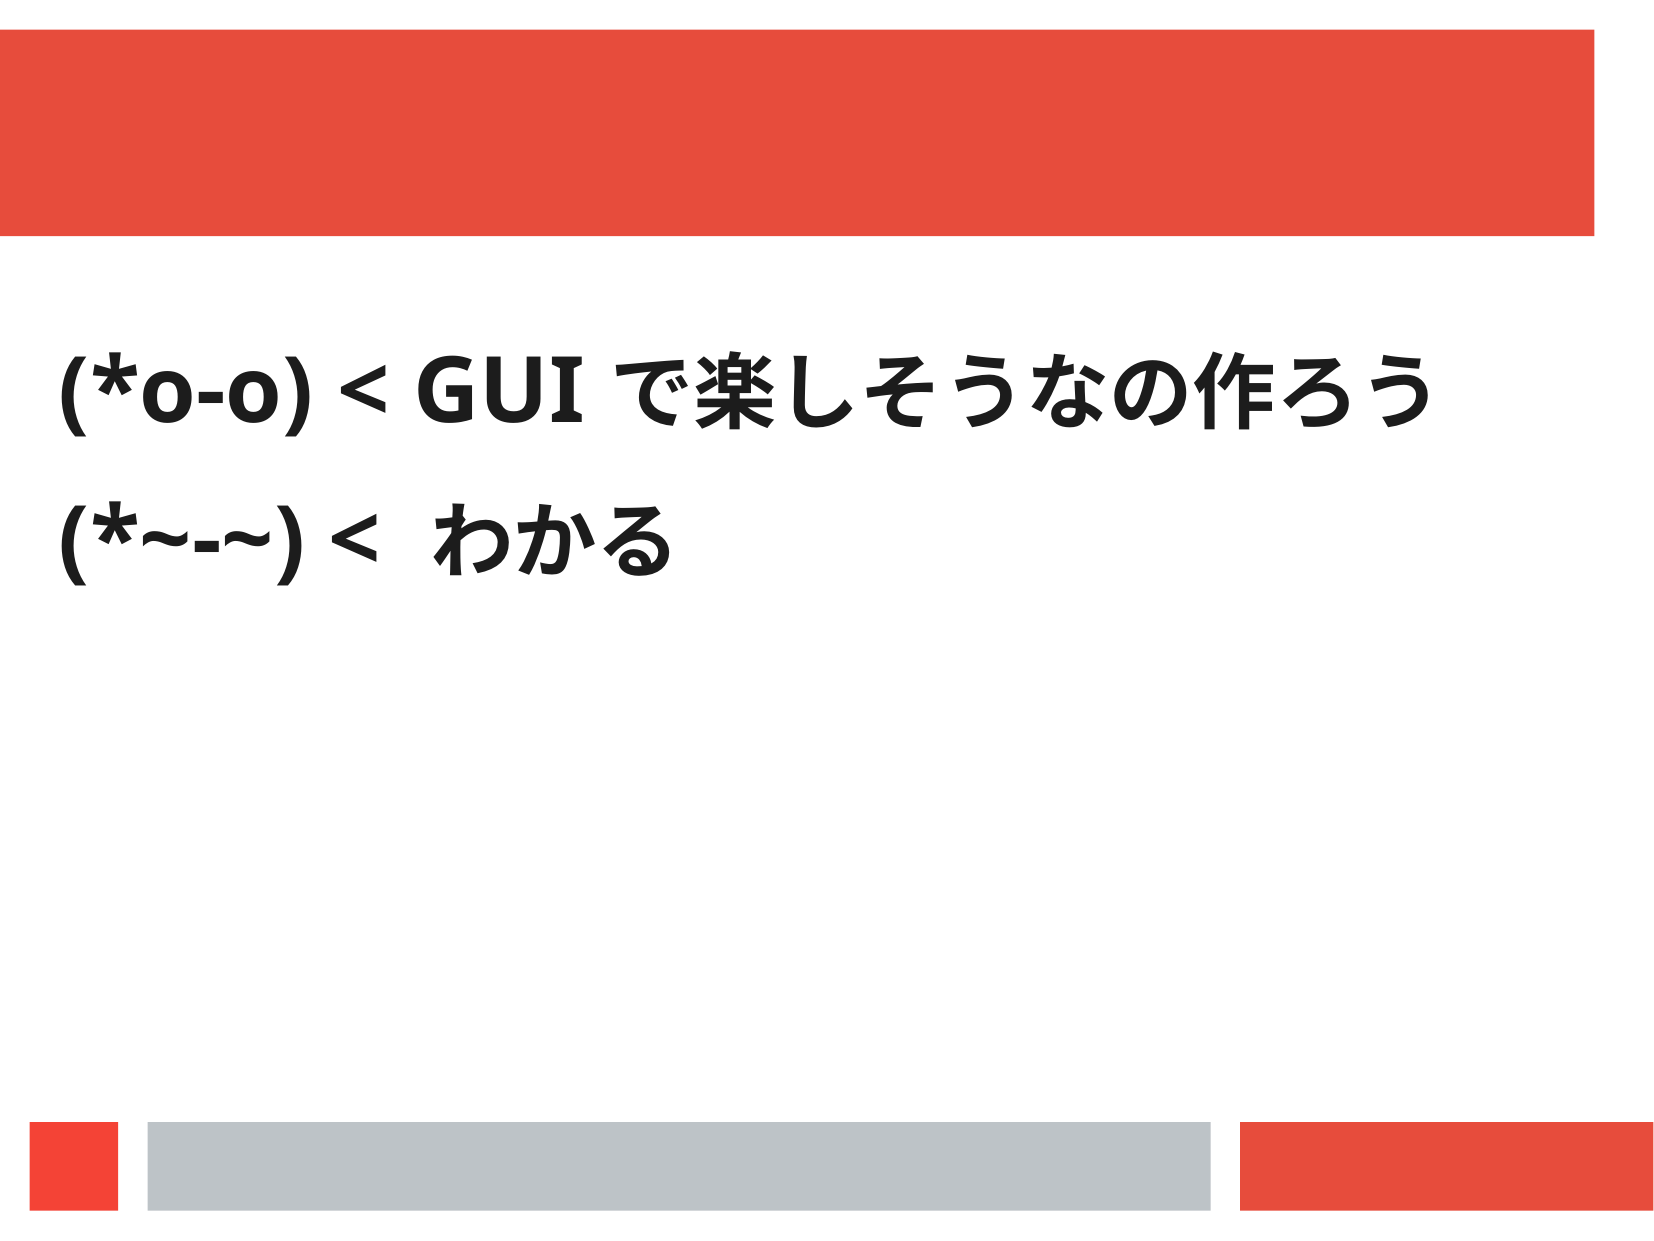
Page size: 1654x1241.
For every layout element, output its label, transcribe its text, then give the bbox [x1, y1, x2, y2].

list (*o-o) < GUIで楽しそうなの作ろう (*~-~) < わかる [59, 324, 1565, 1093]
